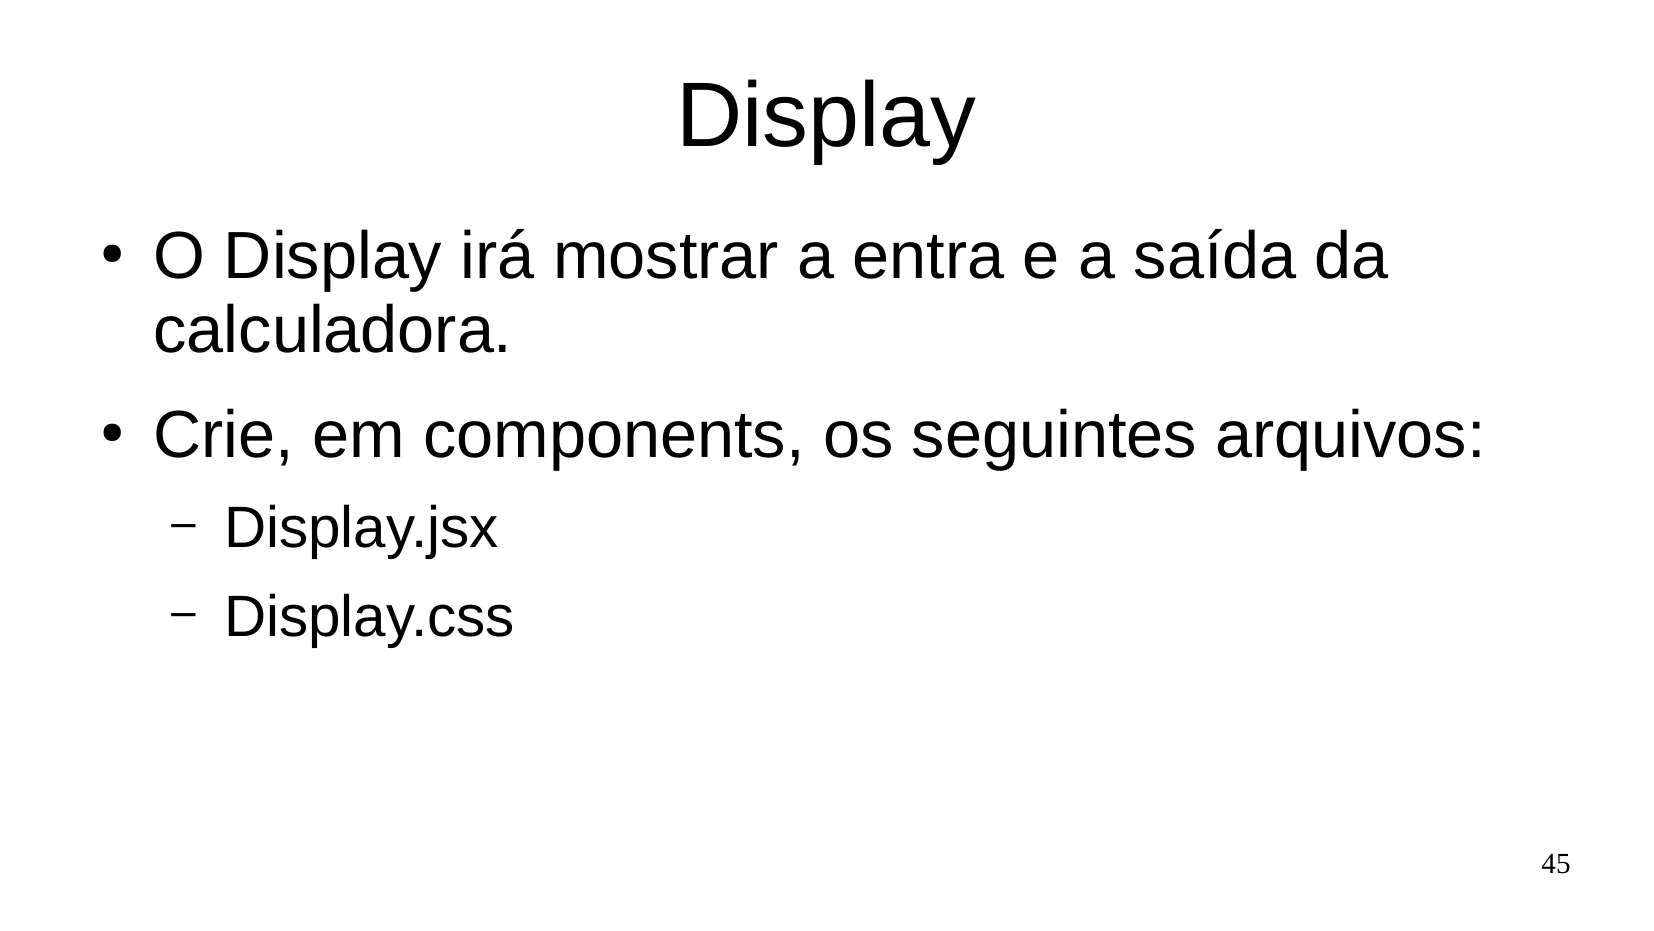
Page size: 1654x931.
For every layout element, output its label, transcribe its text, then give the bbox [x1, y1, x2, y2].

list O Display irá mostrar a entra e a saída da calculadora. Crie, em components, os seguintes arquivos: Display.jsx Display.css [82, 217, 1571, 758]
title Display [82, 37, 1571, 193]
